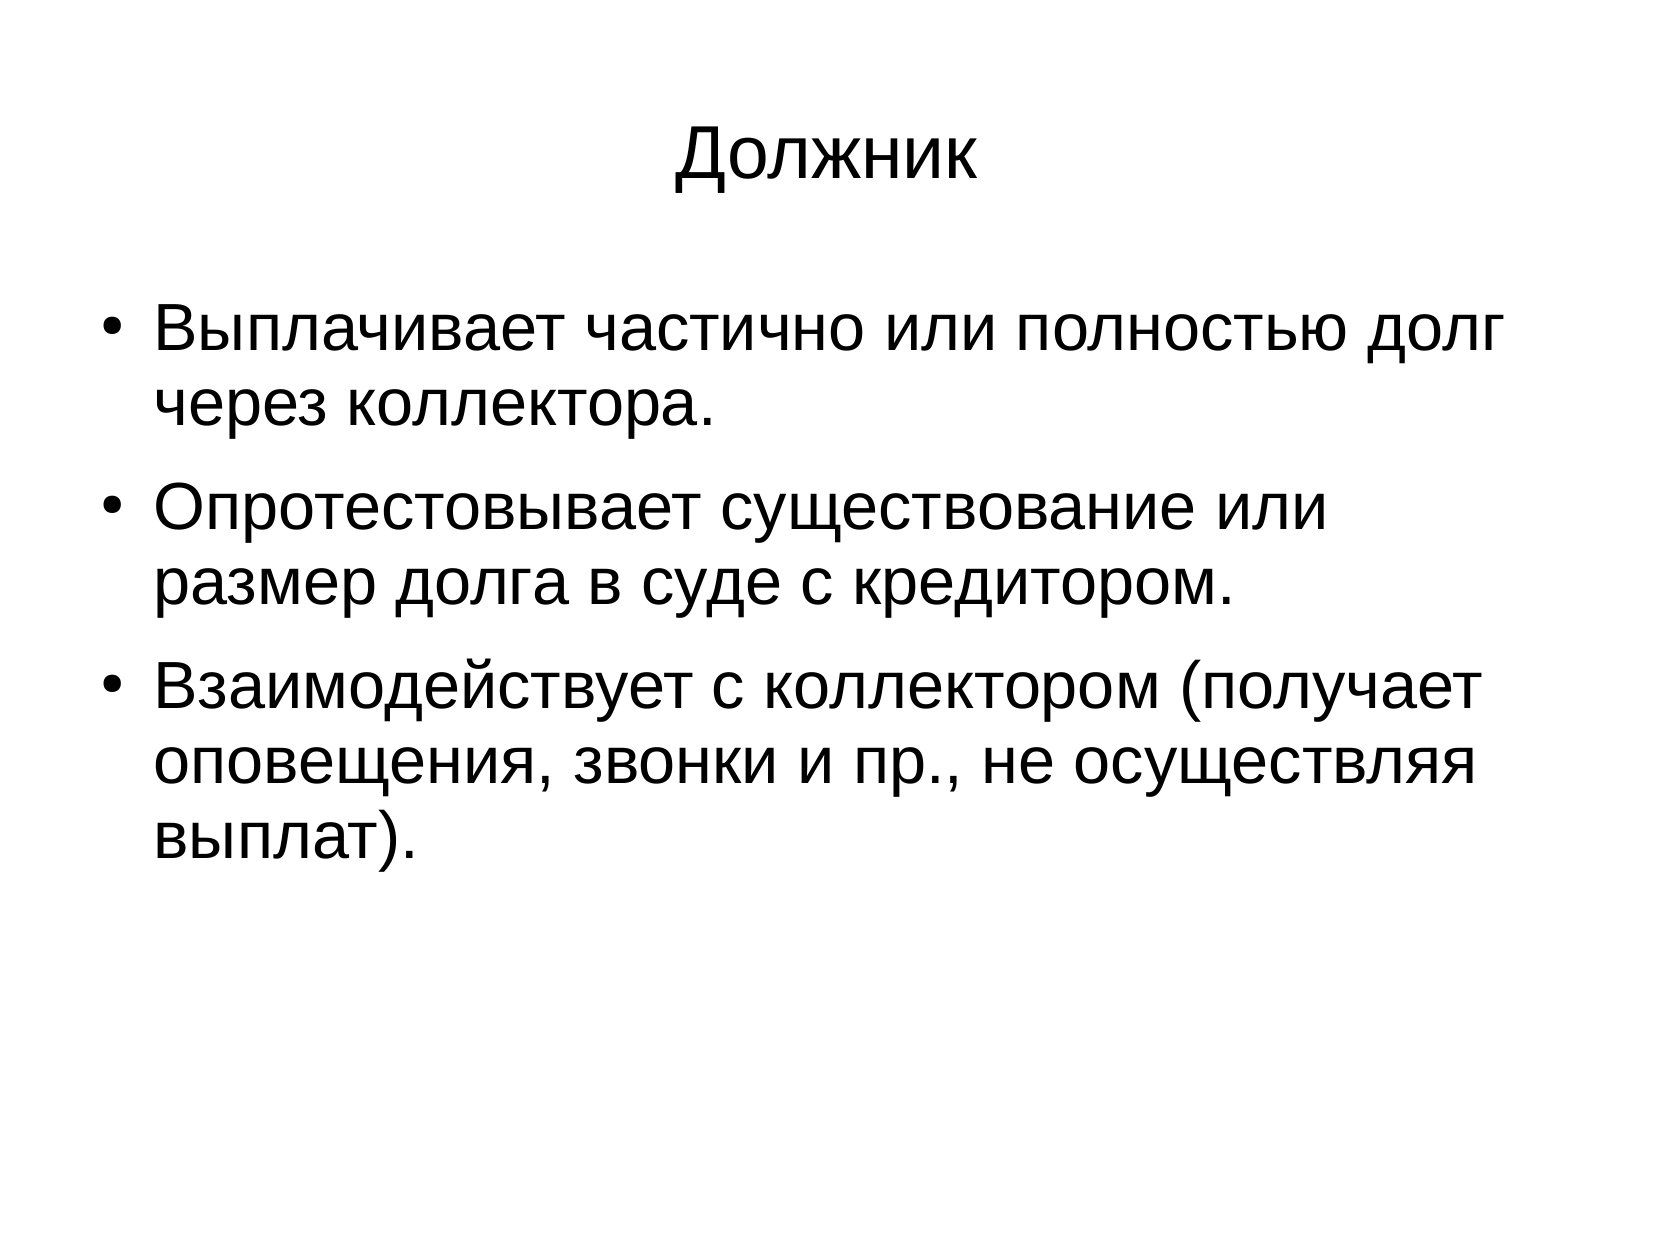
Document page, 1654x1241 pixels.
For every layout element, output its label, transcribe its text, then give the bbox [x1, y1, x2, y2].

title Должник [82, 49, 1571, 257]
list Выплачивает частично или полностью долг через коллектора. Опротестовывает существование или размер долга в суде с кредитором. Взаимодействует с коллектором (получает оповещения, звонки и пр., не осуществляя выплат). [82, 290, 1571, 1010]
